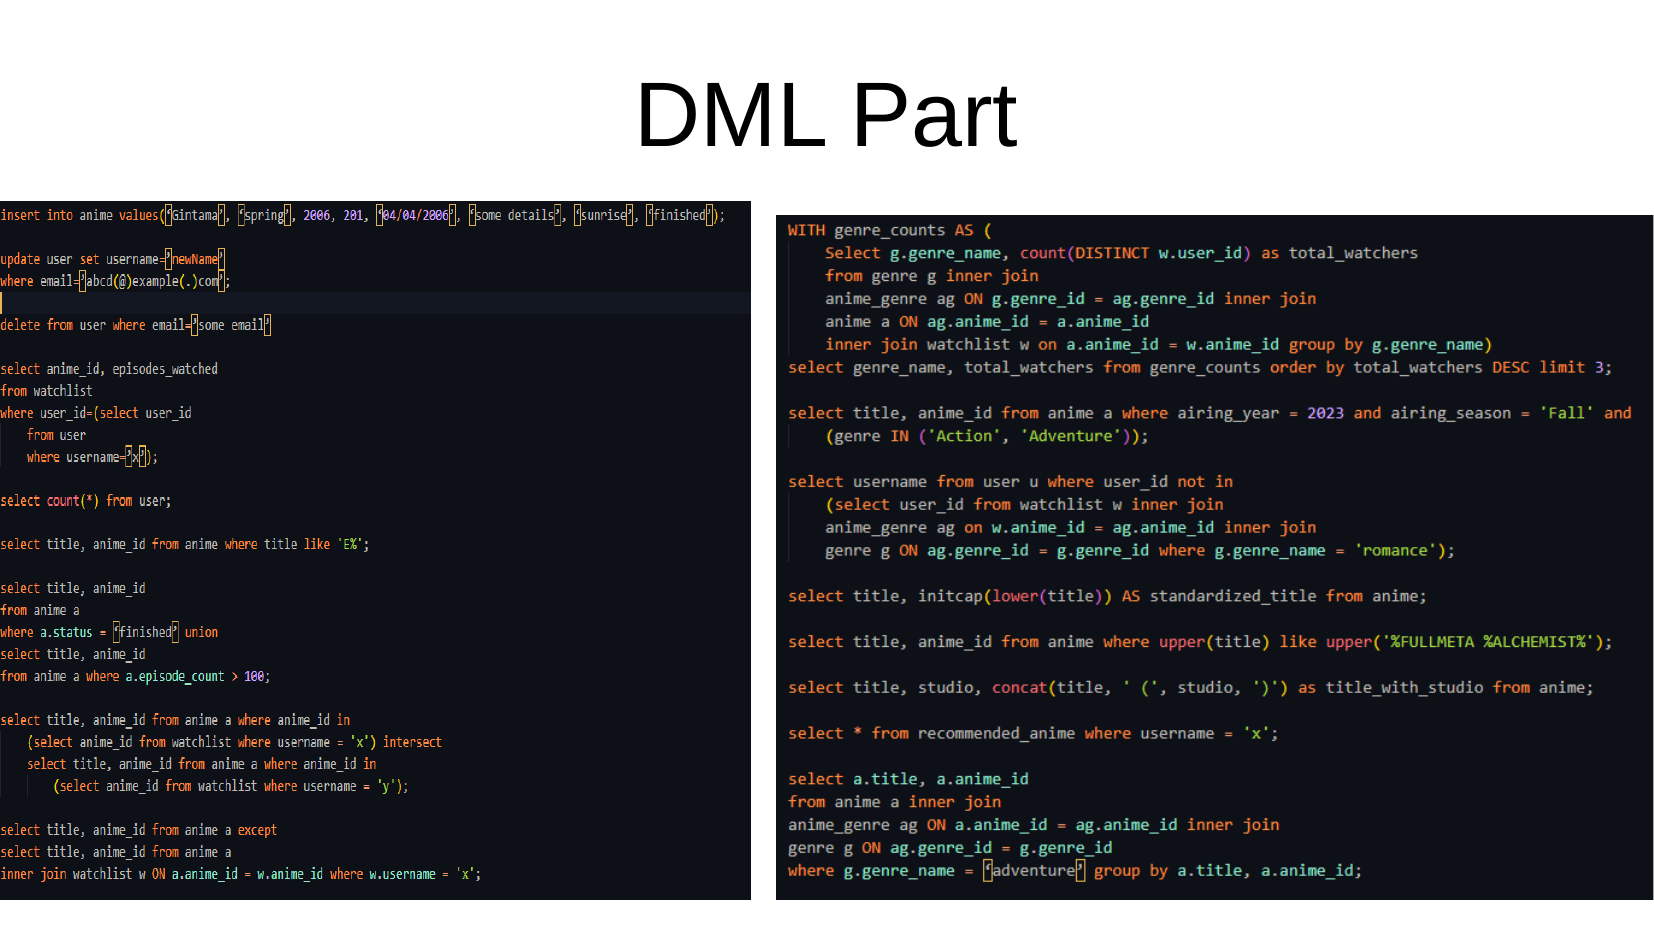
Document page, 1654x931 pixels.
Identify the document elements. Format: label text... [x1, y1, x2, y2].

picture [0, 201, 751, 901]
picture [776, 215, 1654, 901]
title DML Part [82, 37, 1571, 193]
